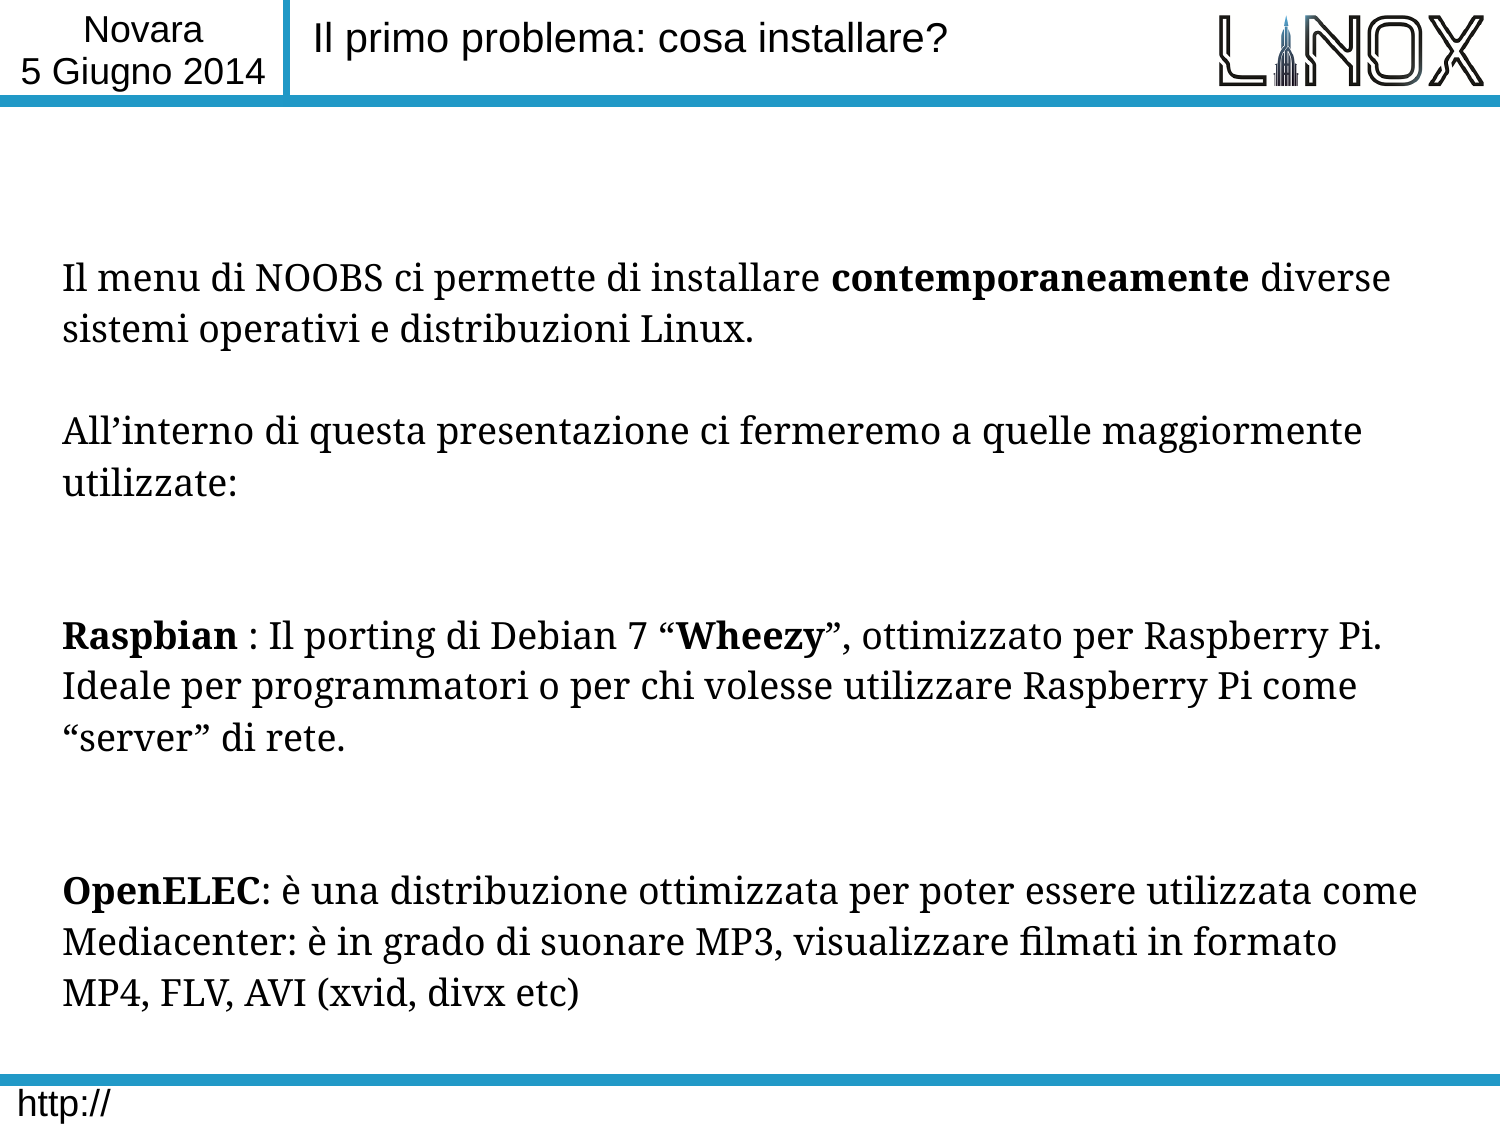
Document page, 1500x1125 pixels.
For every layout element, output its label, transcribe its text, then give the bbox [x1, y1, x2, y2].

list Il primo problema: cosa installare? [297, 7, 1323, 83]
text_box Il menu di NOOBS ci permette di installare contemporaneamente diverse sistemi operativi e distribuzioni Linux. All’interno di questa presentazione ci fermeremo a quelle maggiormente utilizzate: Raspbian : Il porting di Debian 7 “Wheezy”, ottimizzato per Raspberry Pi. Ideale per programmatori o per chi volesse utilizzare Raspberry Pi come “server” di rete. OpenELEC: è una distribuzione ottimizzata per poter essere utilizzata come Mediacenter: è in grado di suonare MP3, visualizzare filmati in formato MP4, FLV, AVI (xvid, divx etc) [47, 244, 1452, 993]
picture [0, 1074, 1500, 1086]
picture [0, 0, 1500, 107]
